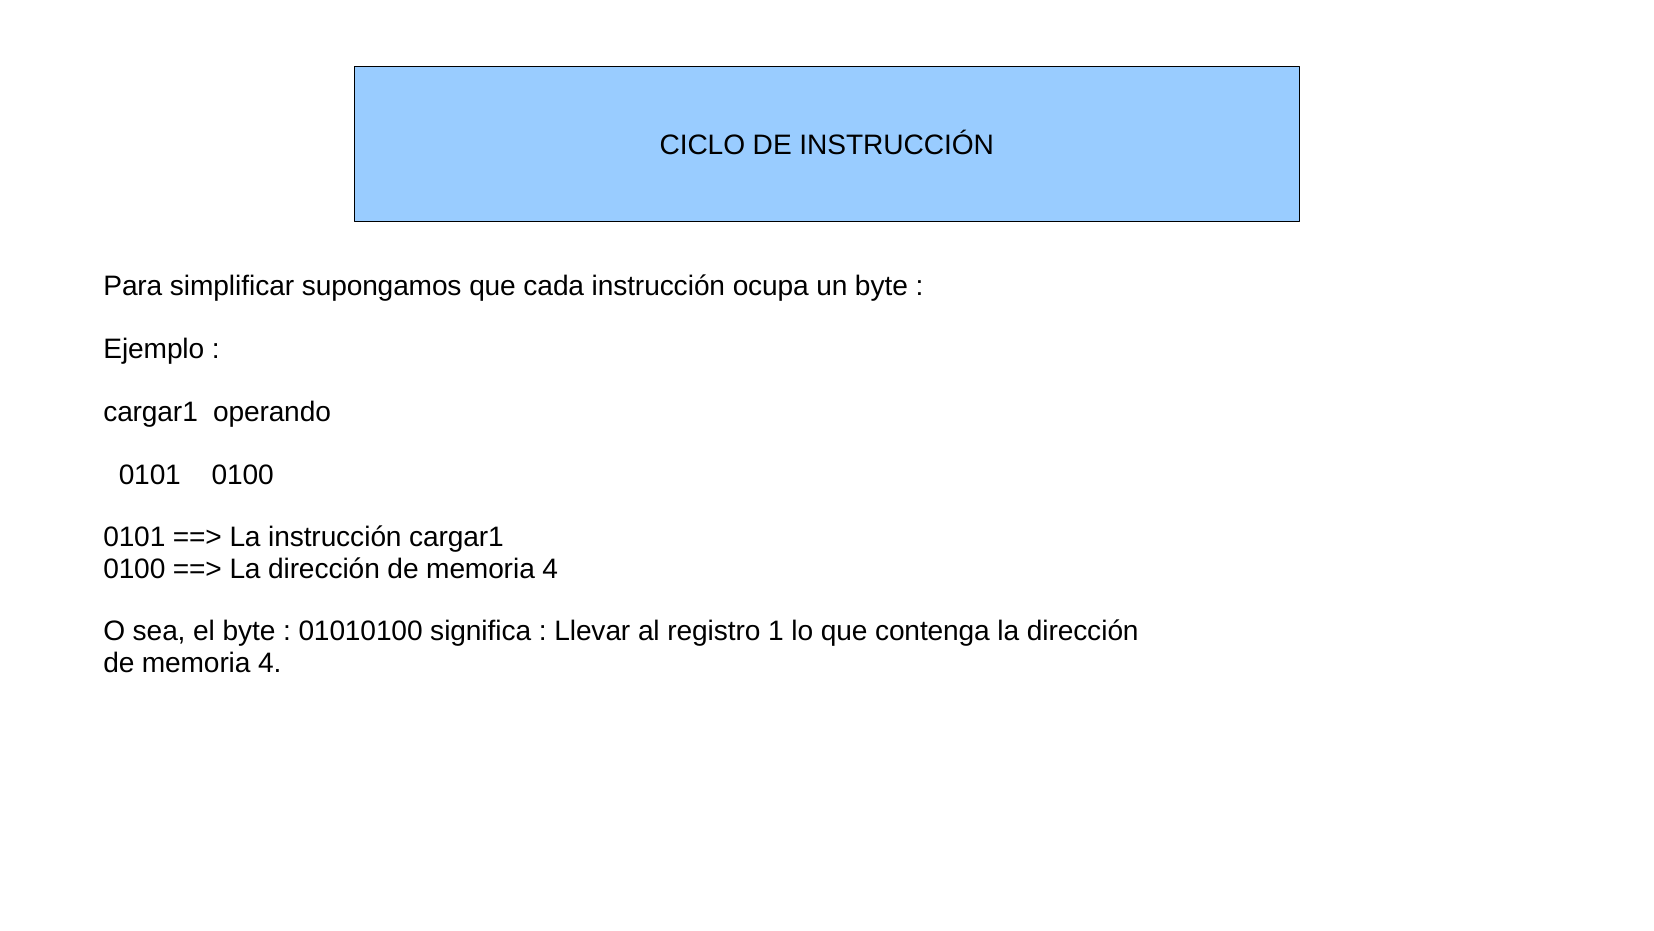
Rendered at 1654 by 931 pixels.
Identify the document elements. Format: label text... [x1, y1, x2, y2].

text_box CICLO DE INSTRUCCIÓN [354, 66, 1300, 222]
text_box Para simplificar supongamos que cada instrucción ocupa un byte : Ejemplo : cargar1 operando 0101 0100 0101 ==> La instrucción cargar1 0100 ==> La dirección de memoria 4 O sea, el byte : 01010100 significa : Llevar al registro 1 lo que contenga la dirección de memoria 4. [88, 332, 1507, 709]
